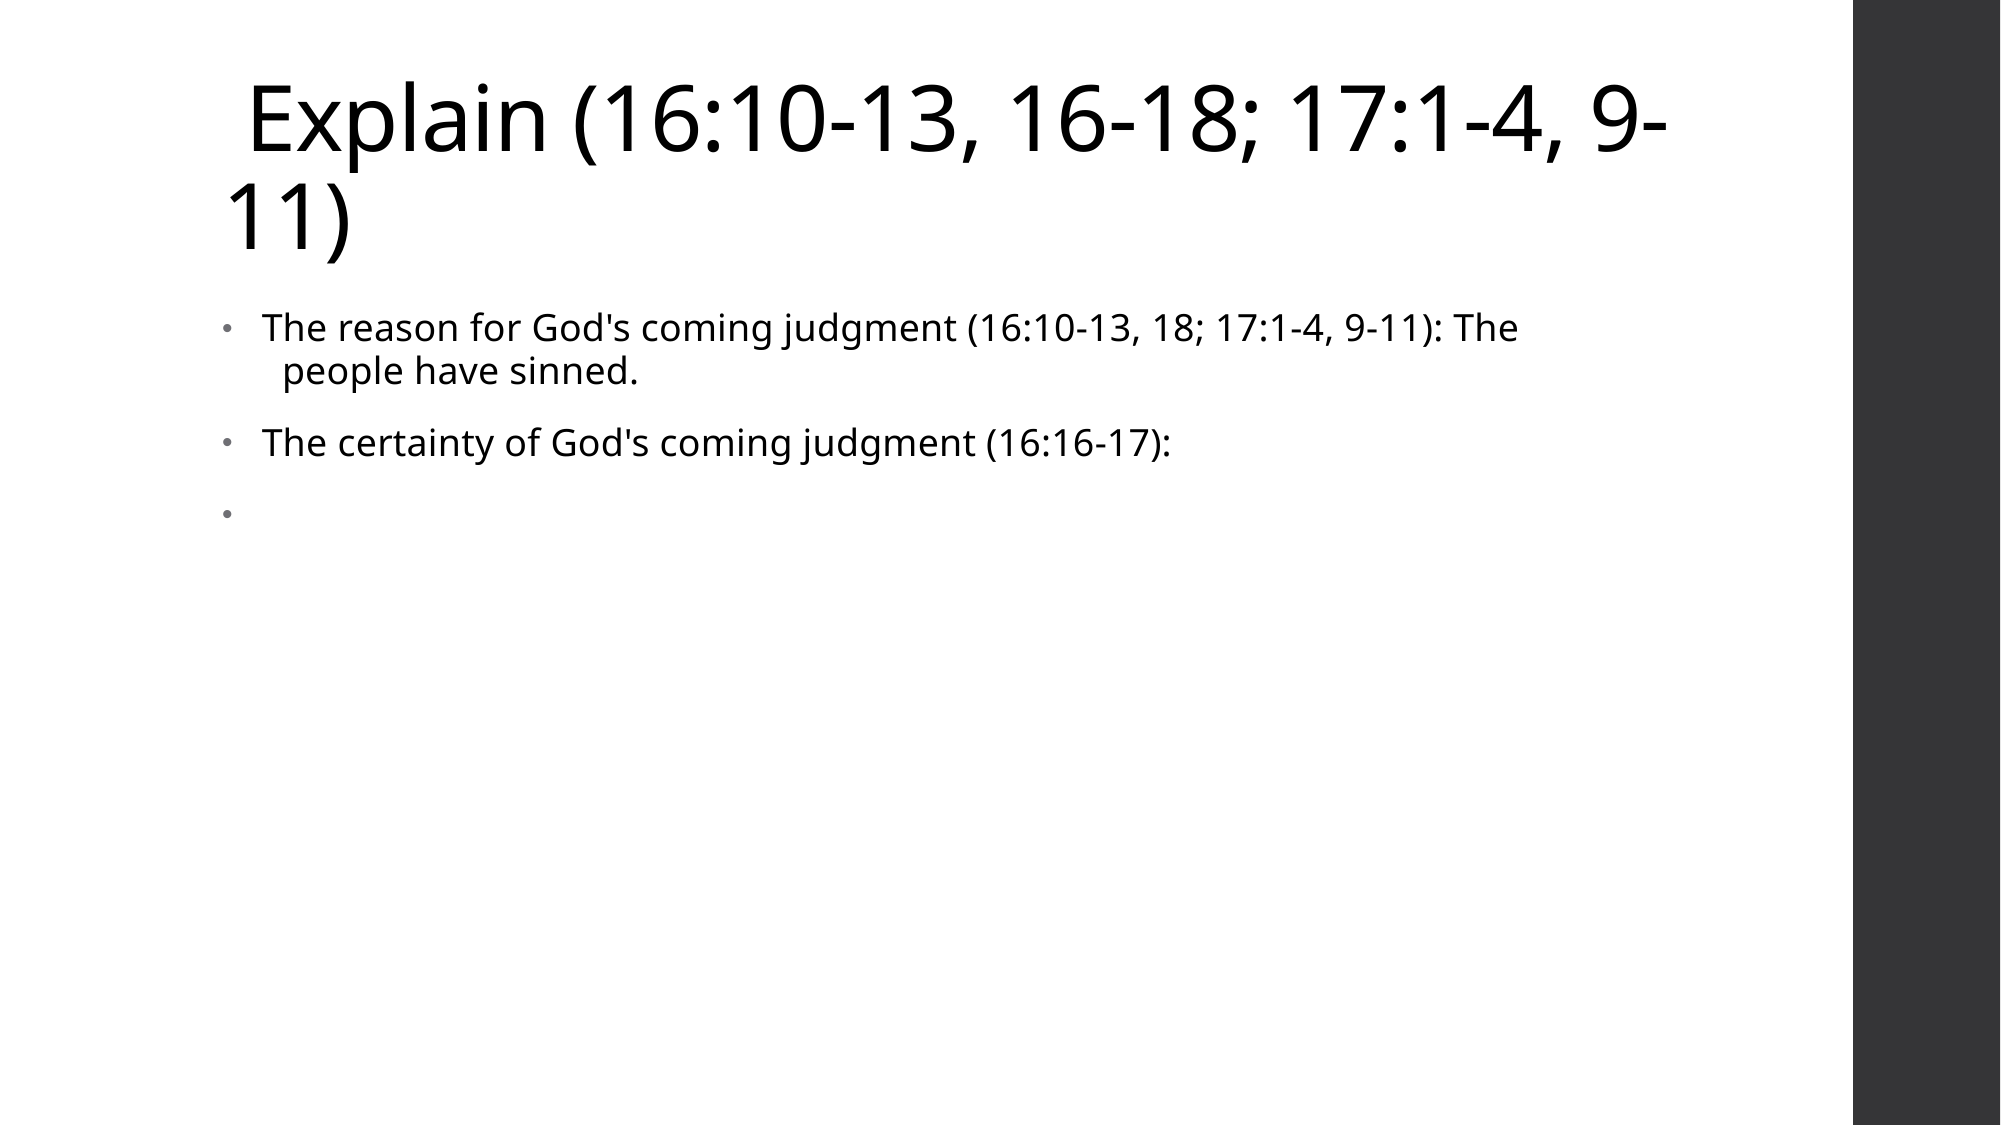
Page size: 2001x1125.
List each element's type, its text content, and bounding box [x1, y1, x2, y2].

list The reason for God's coming judgment (16:10-13, 18; 17:1-4, 9-11): The people have sinned. The certainty of God's coming judgment (16:16-17): [206, 299, 1617, 1014]
title Explain (16:10-13, 16-18; 17:1-4, 9-11) [206, 60, 1797, 278]
